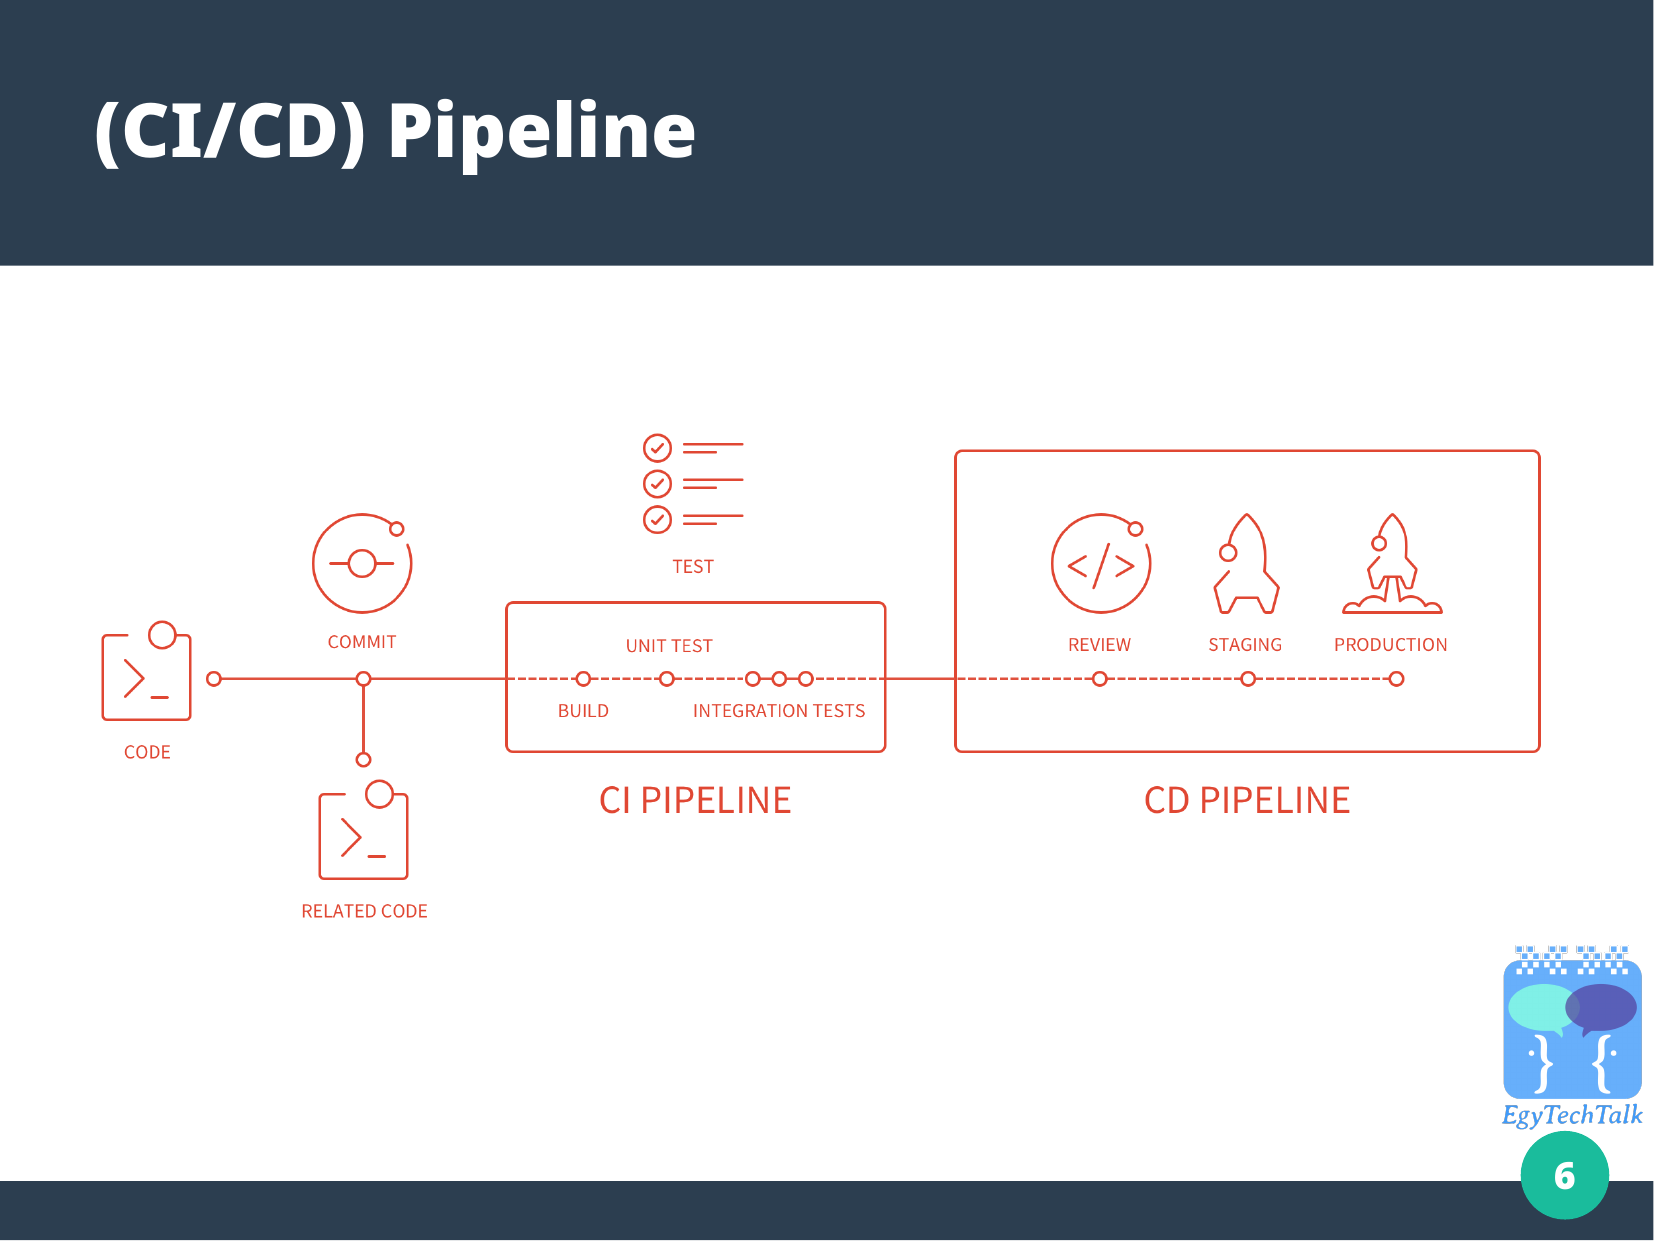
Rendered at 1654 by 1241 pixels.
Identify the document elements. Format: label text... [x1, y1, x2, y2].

picture [11, 359, 1651, 1131]
title (CI/CD) Pipeline [59, 49, 1595, 207]
